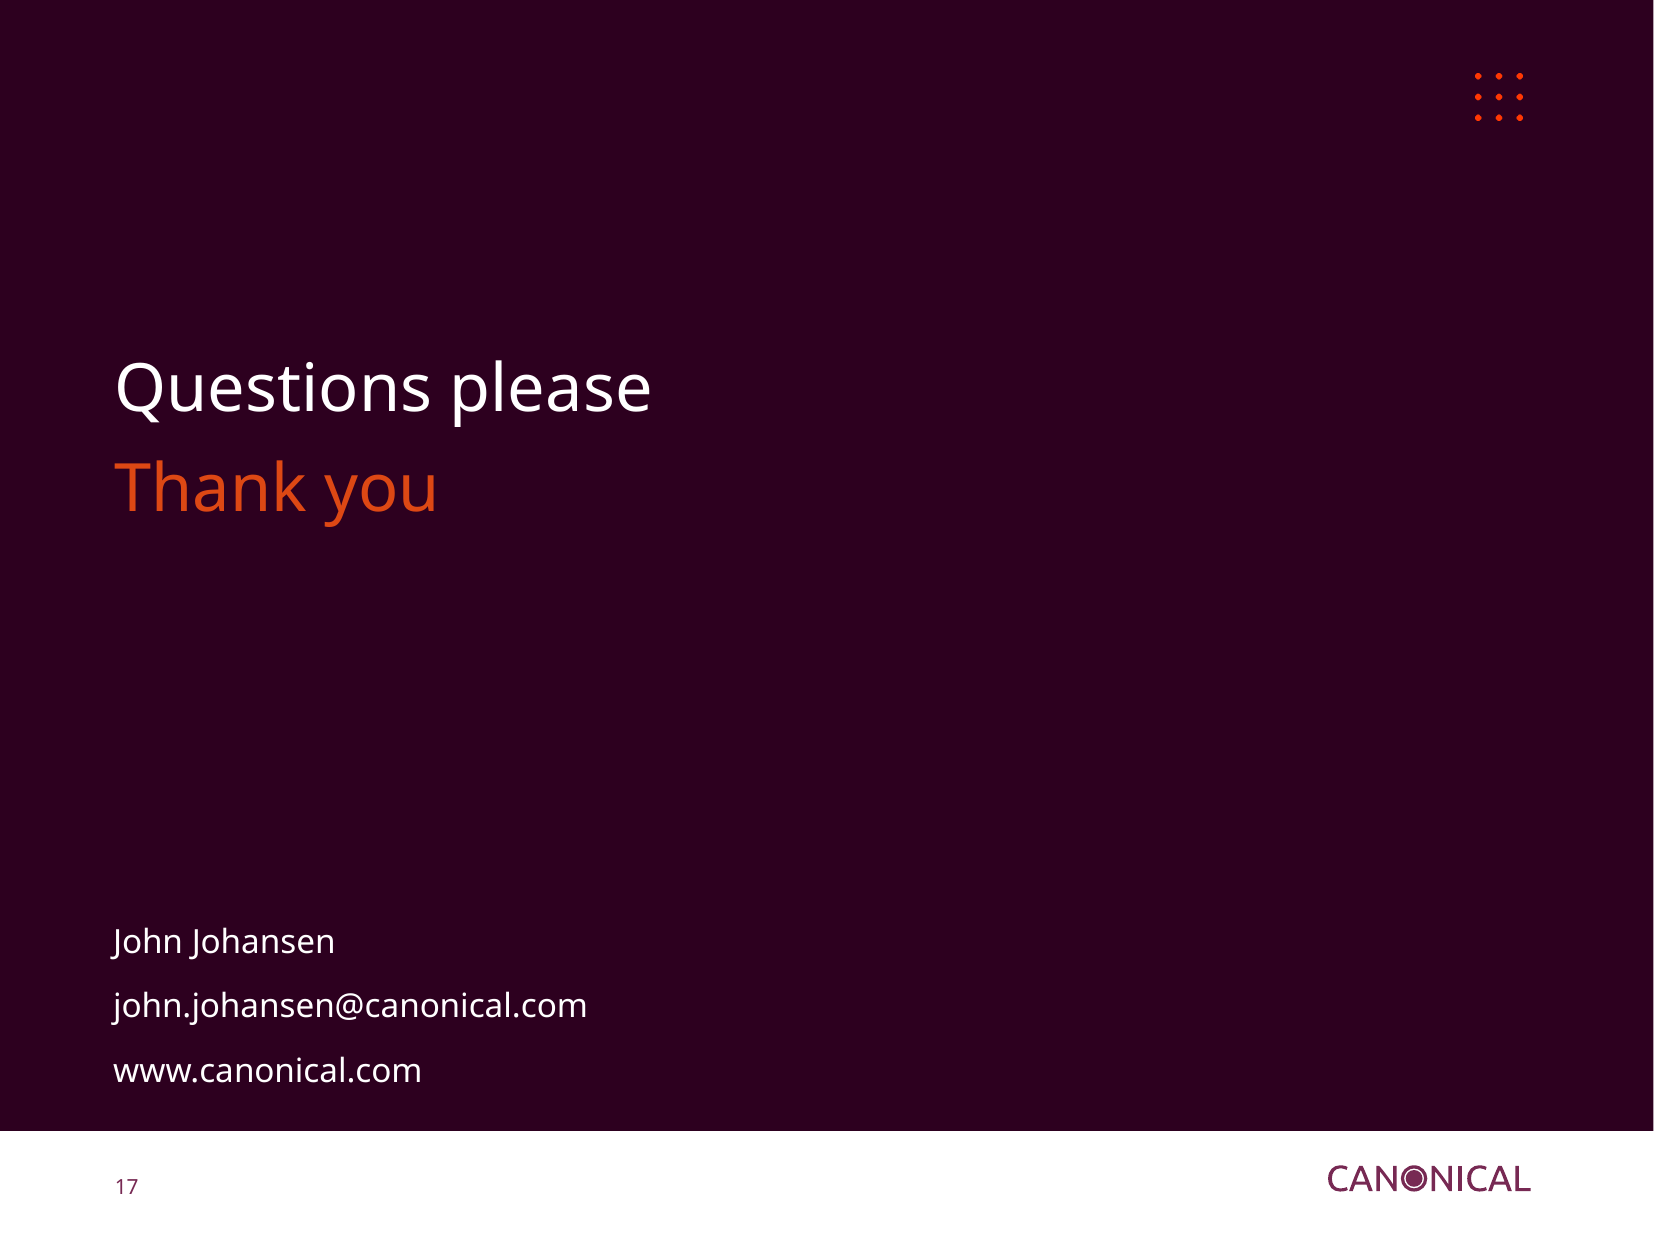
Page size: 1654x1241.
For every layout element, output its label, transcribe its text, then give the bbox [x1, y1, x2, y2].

list John Johansen john.johansen@canonical.com www.canonical.com [113, 913, 817, 1241]
title Questions please Thank you [114, 352, 863, 510]
picture [0, 0, 1654, 1131]
